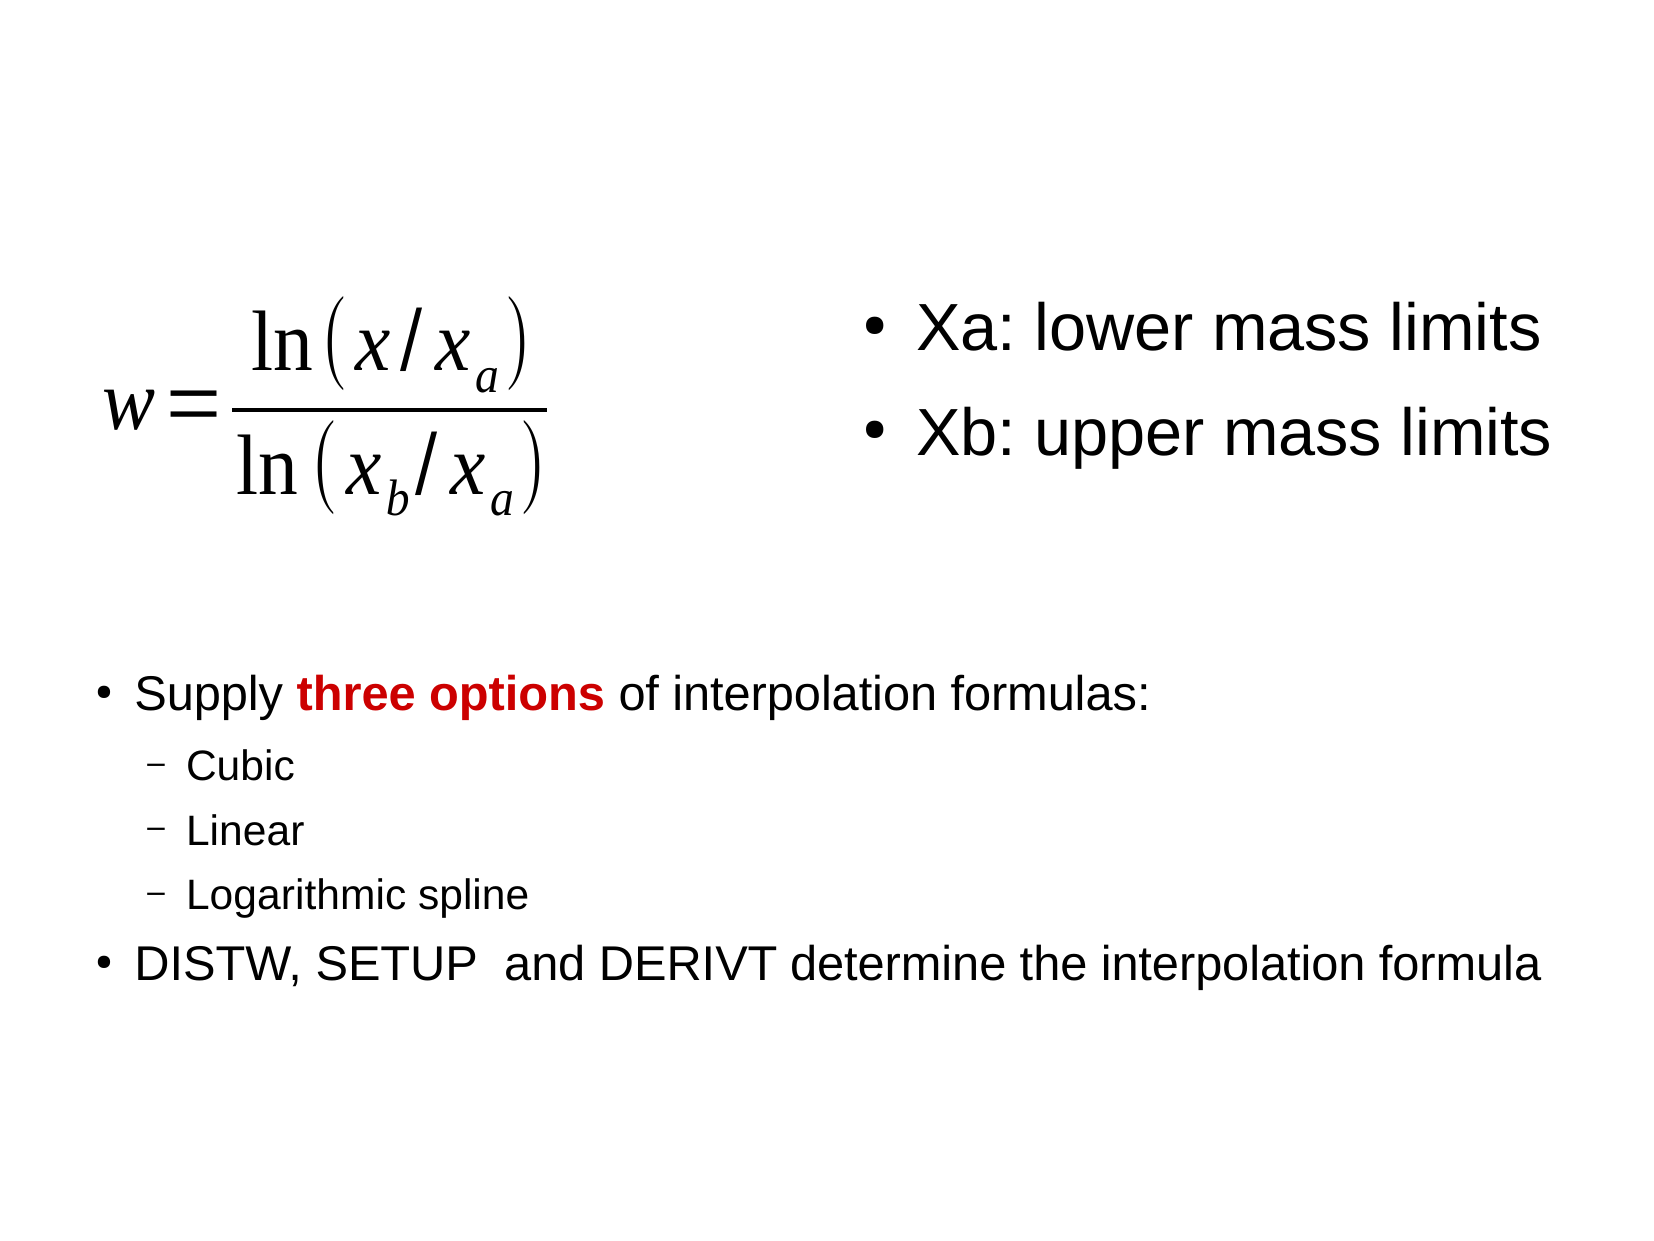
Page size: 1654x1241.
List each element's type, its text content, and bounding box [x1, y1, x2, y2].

list Xa: lower mass limits Xb: upper mass limits [845, 290, 1572, 634]
list Supply three options of interpolation formulas: Cubic Linear Logarithmic spline DISTW, SETUP and DERIVT determine the interpolation formula [82, 665, 1571, 1009]
chart [82, 290, 571, 526]
